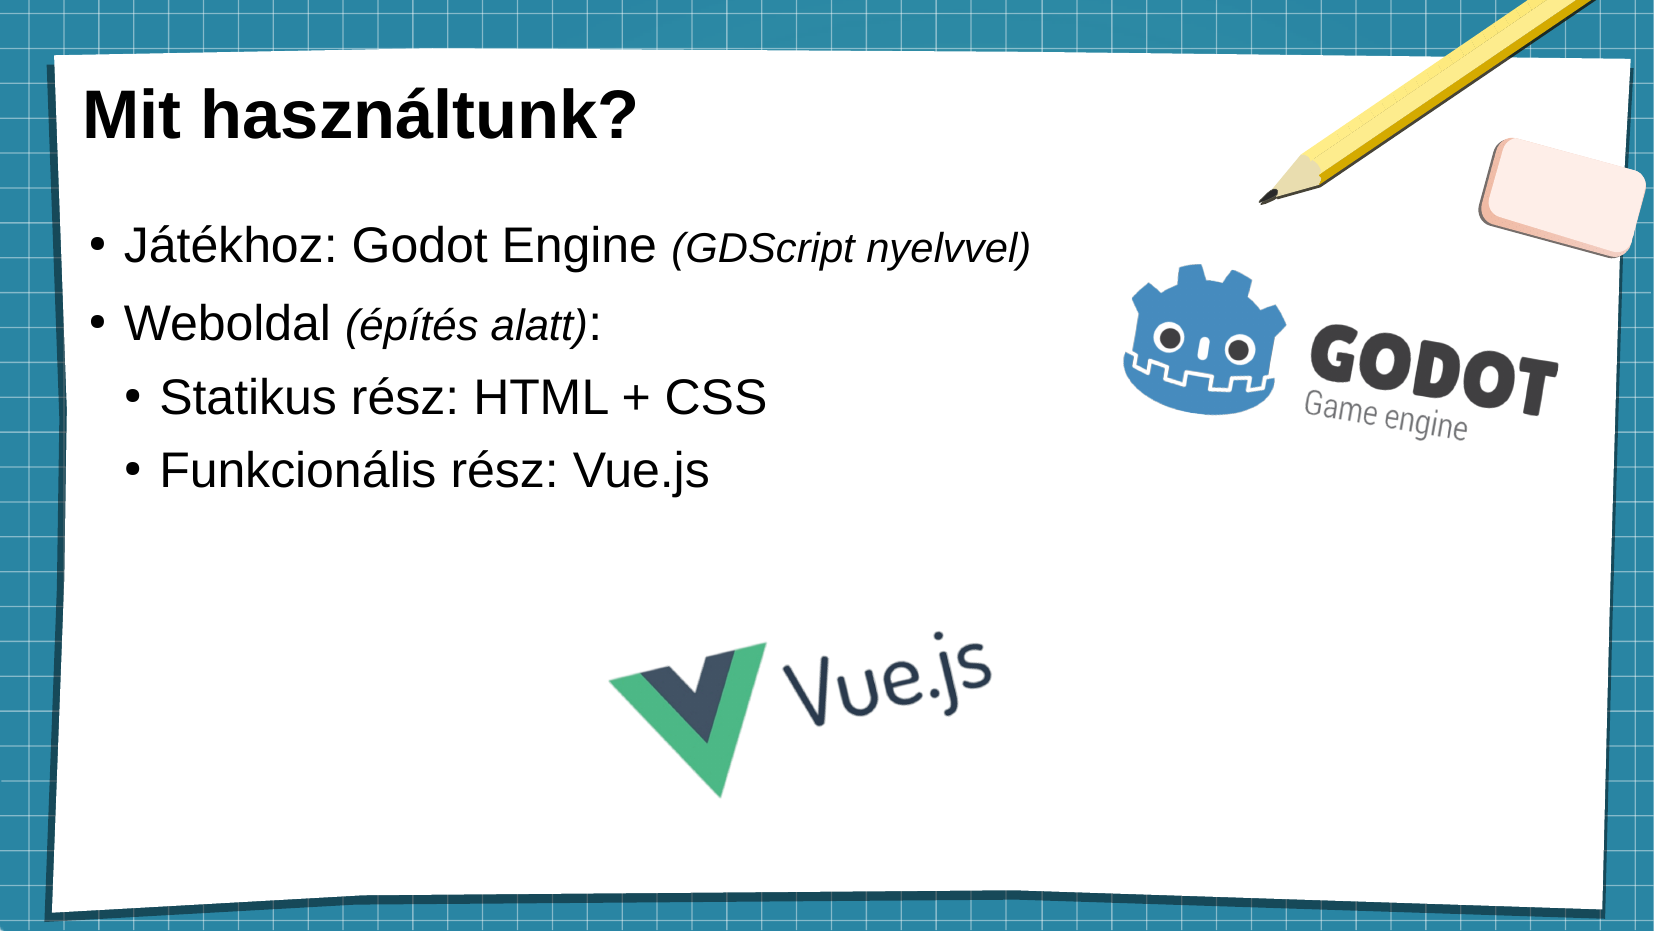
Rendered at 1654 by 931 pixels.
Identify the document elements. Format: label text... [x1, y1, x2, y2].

picture [590, 552, 1021, 857]
list Játékhoz: Godot Engine (GDScript nyelvvel) Weboldal (építés alatt): Statikus rész: HTML + CSS Funkcionális rész: Vue.js [88, 217, 1577, 758]
picture [1114, 253, 1565, 473]
title Mit használtunk? [82, 37, 1571, 193]
